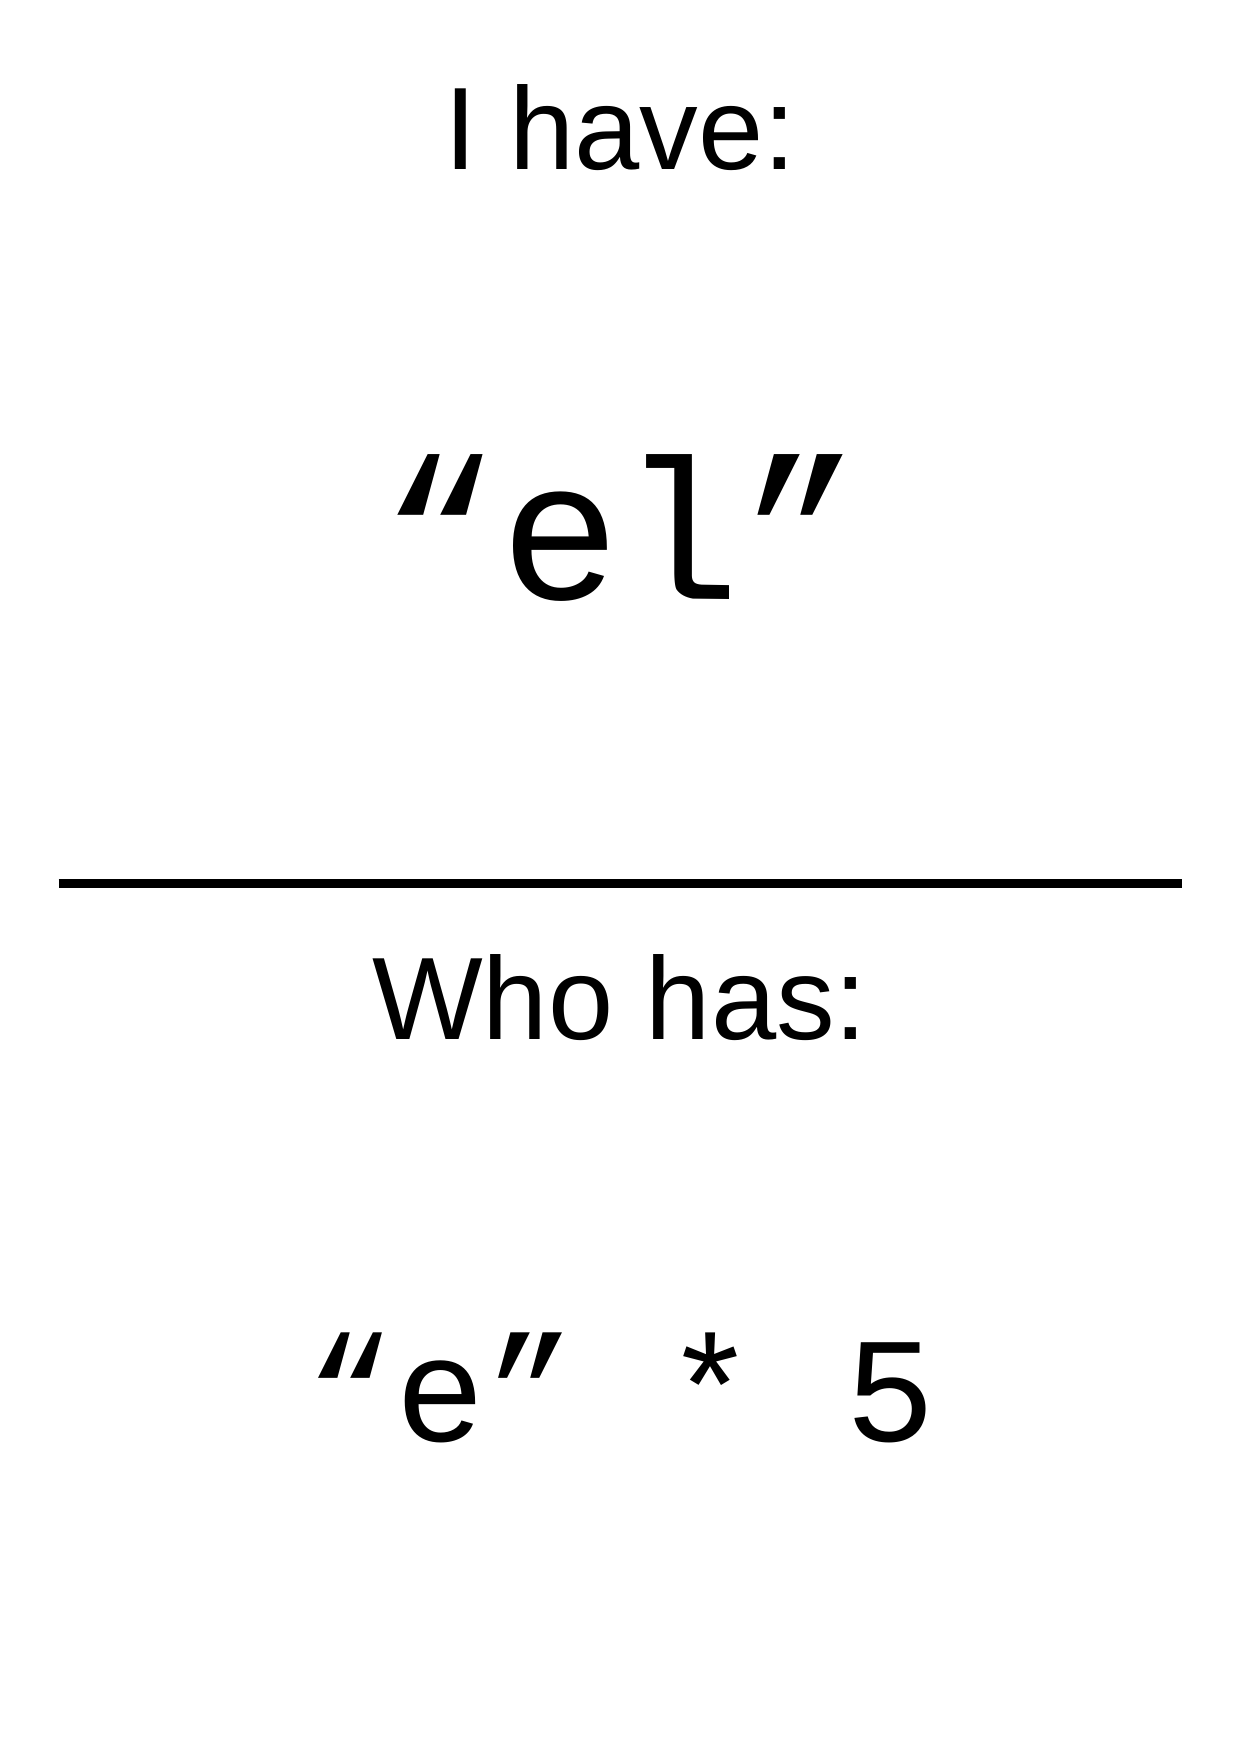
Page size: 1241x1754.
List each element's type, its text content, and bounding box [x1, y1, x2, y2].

text_box “el” [58, 268, 1182, 824]
subtitle I have: [58, 49, 1182, 209]
text_box “e” * 5 [58, 1123, 1182, 1679]
text_box Who has: [58, 919, 1182, 1079]
